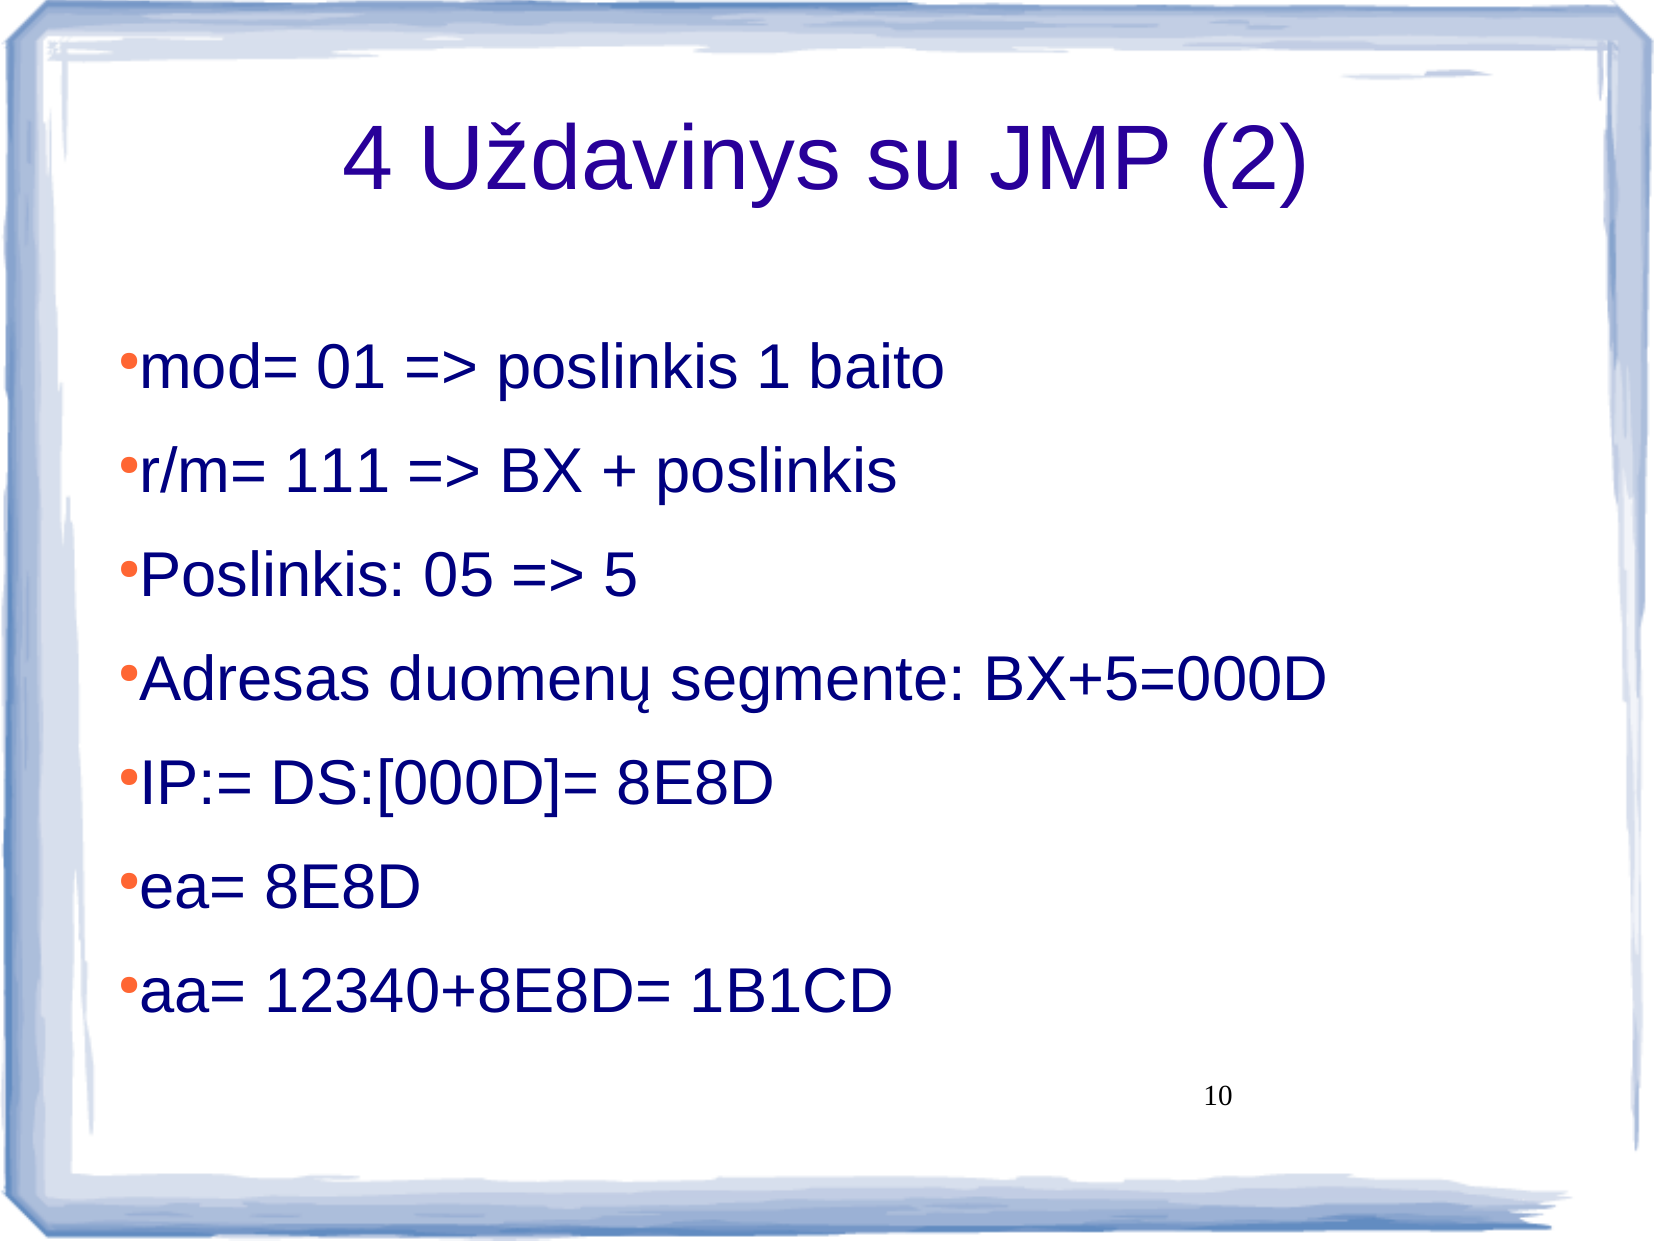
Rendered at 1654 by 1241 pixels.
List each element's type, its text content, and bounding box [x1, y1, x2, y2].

text_box [1203, 1076, 1589, 1163]
list mod= 01 => poslinkis 1 baito r/m= 111 => BX + poslinkis Poslinkis: 05 => 5 Adresas duomenų segmente: BX+5=000D IP:= DS:[000D]= 8E8D ea= 8E8D aa= 12340+8E8D= 1B1CD [118, 324, 1571, 1026]
title 4 Uždavinys su JMP (2) [82, 56, 1571, 250]
